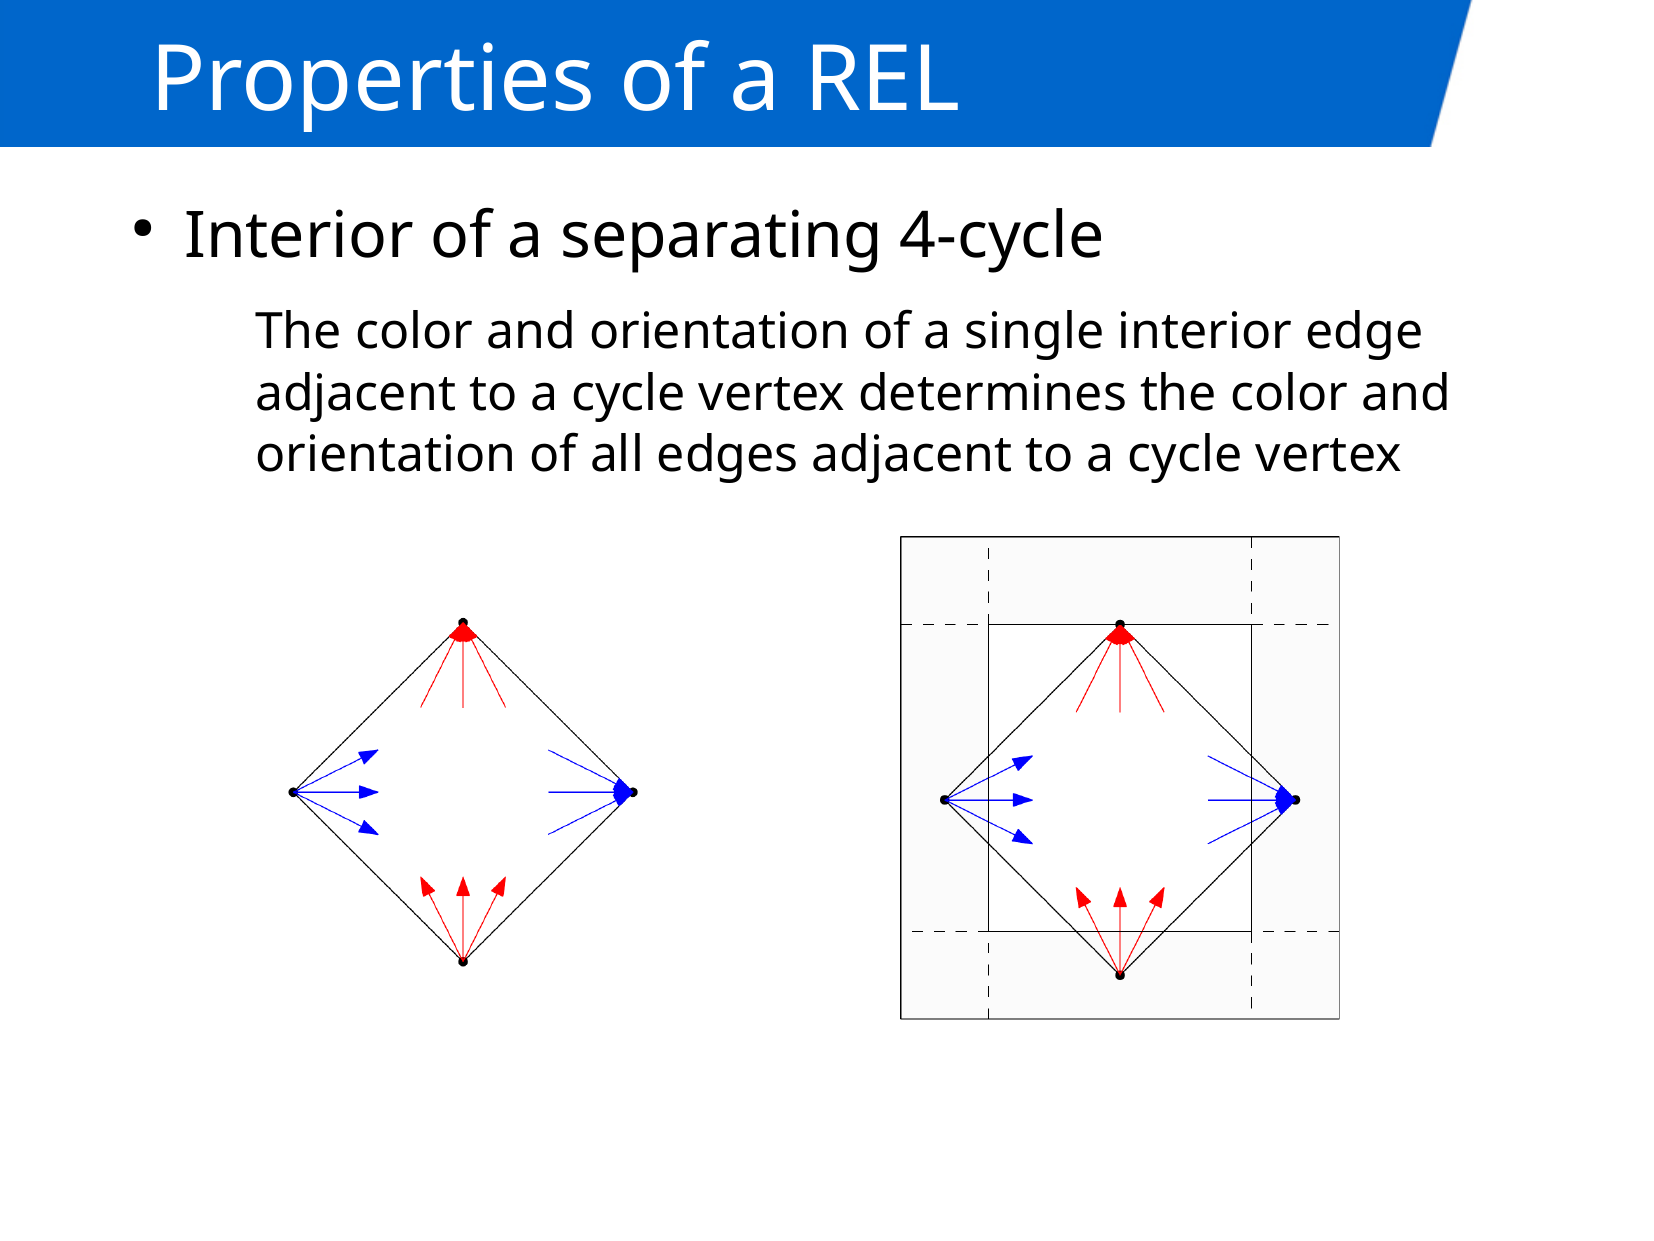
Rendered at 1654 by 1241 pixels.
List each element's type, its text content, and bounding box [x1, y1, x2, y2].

title Properties of a REL [150, 15, 1456, 136]
picture [0, 0, 1474, 147]
picture [250, 537, 676, 1006]
list Interior of a separating 4-cycle The color and orientation of a single interior edge adjacent to a cycle vertex determines the color and orientation of all edges adjacent to a cycle vertex [113, 195, 1540, 1118]
picture [900, 536, 1340, 1021]
